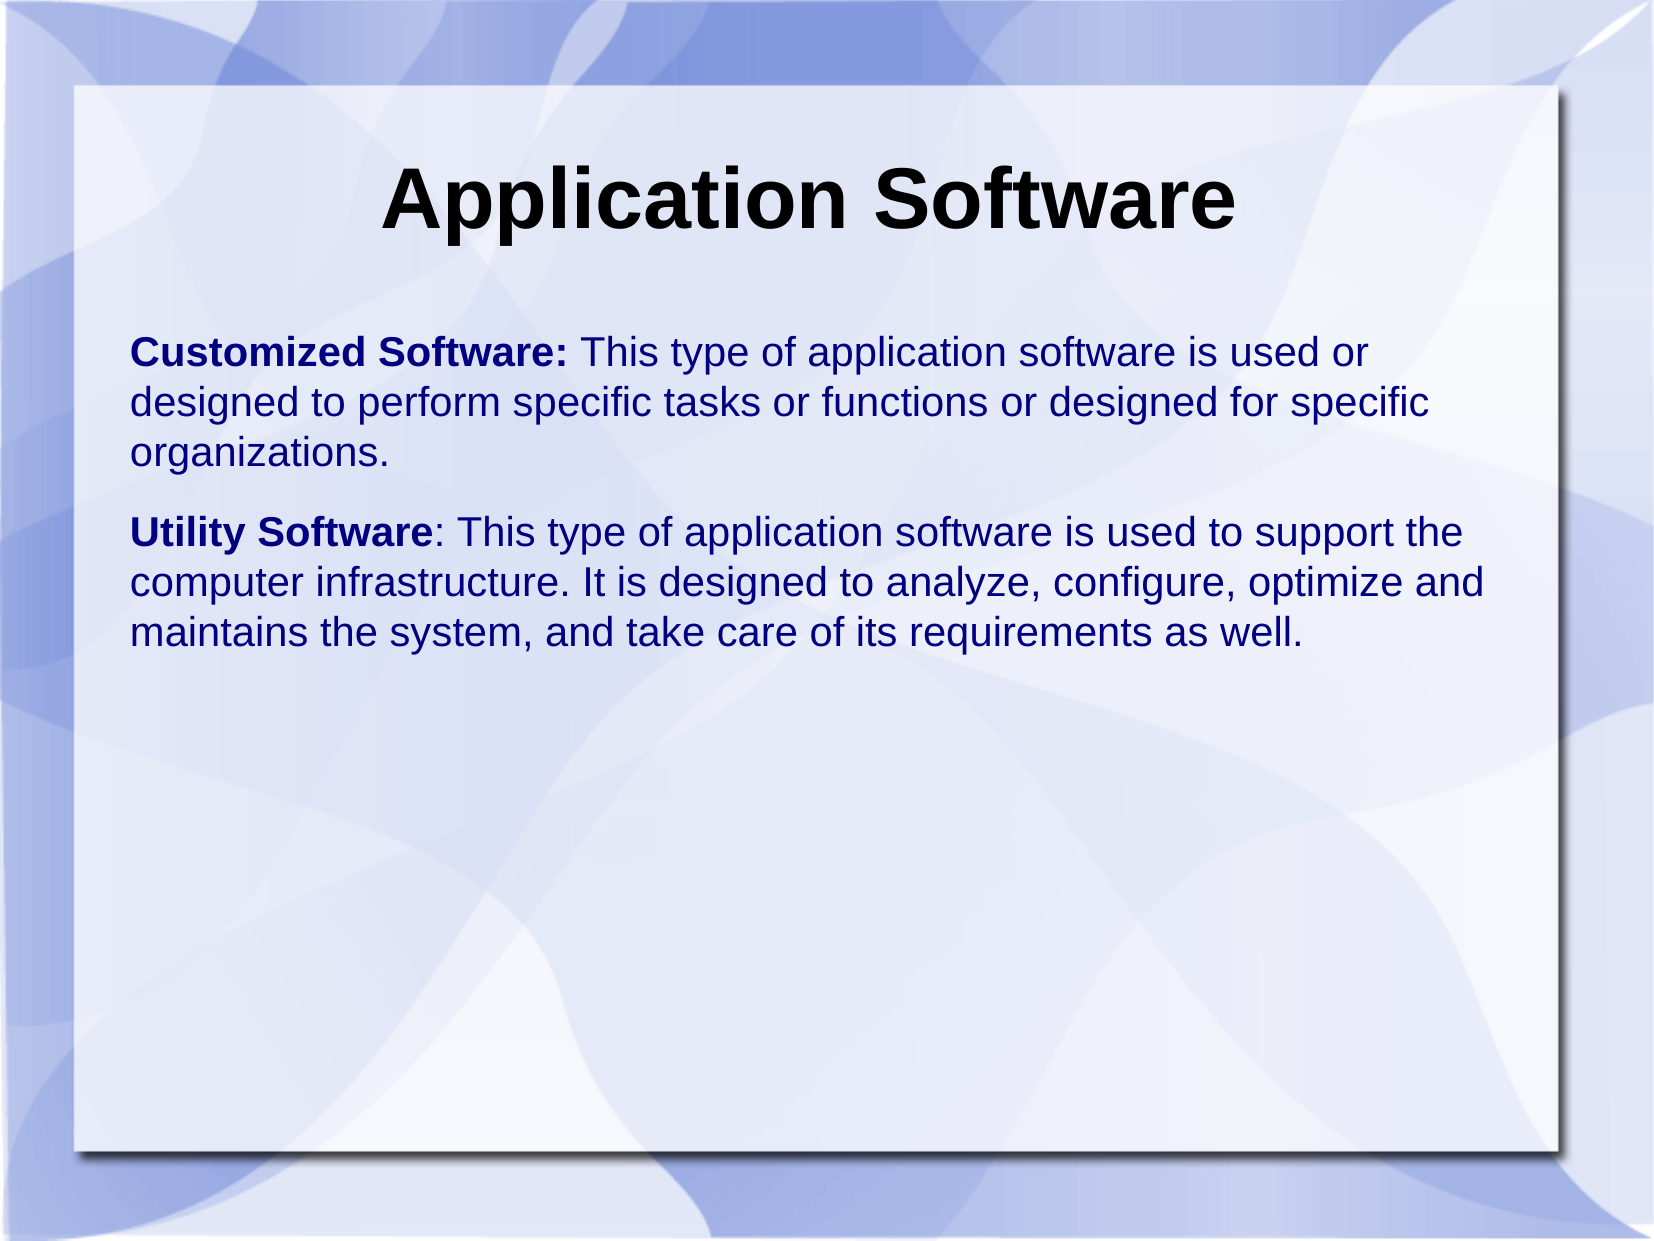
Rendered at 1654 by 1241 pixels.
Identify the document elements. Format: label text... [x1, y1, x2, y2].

title Application Software [82, 90, 1536, 298]
list Customized Software: This type of application software is used or designed to perform specific tasks or functions or designed for specific organizations. Utility Software: This type of application software is used to support the computer infrastructure. It is designed to analyze, configure, optimize and maintains the system, and take care of its requirements as well. [129, 324, 1489, 975]
